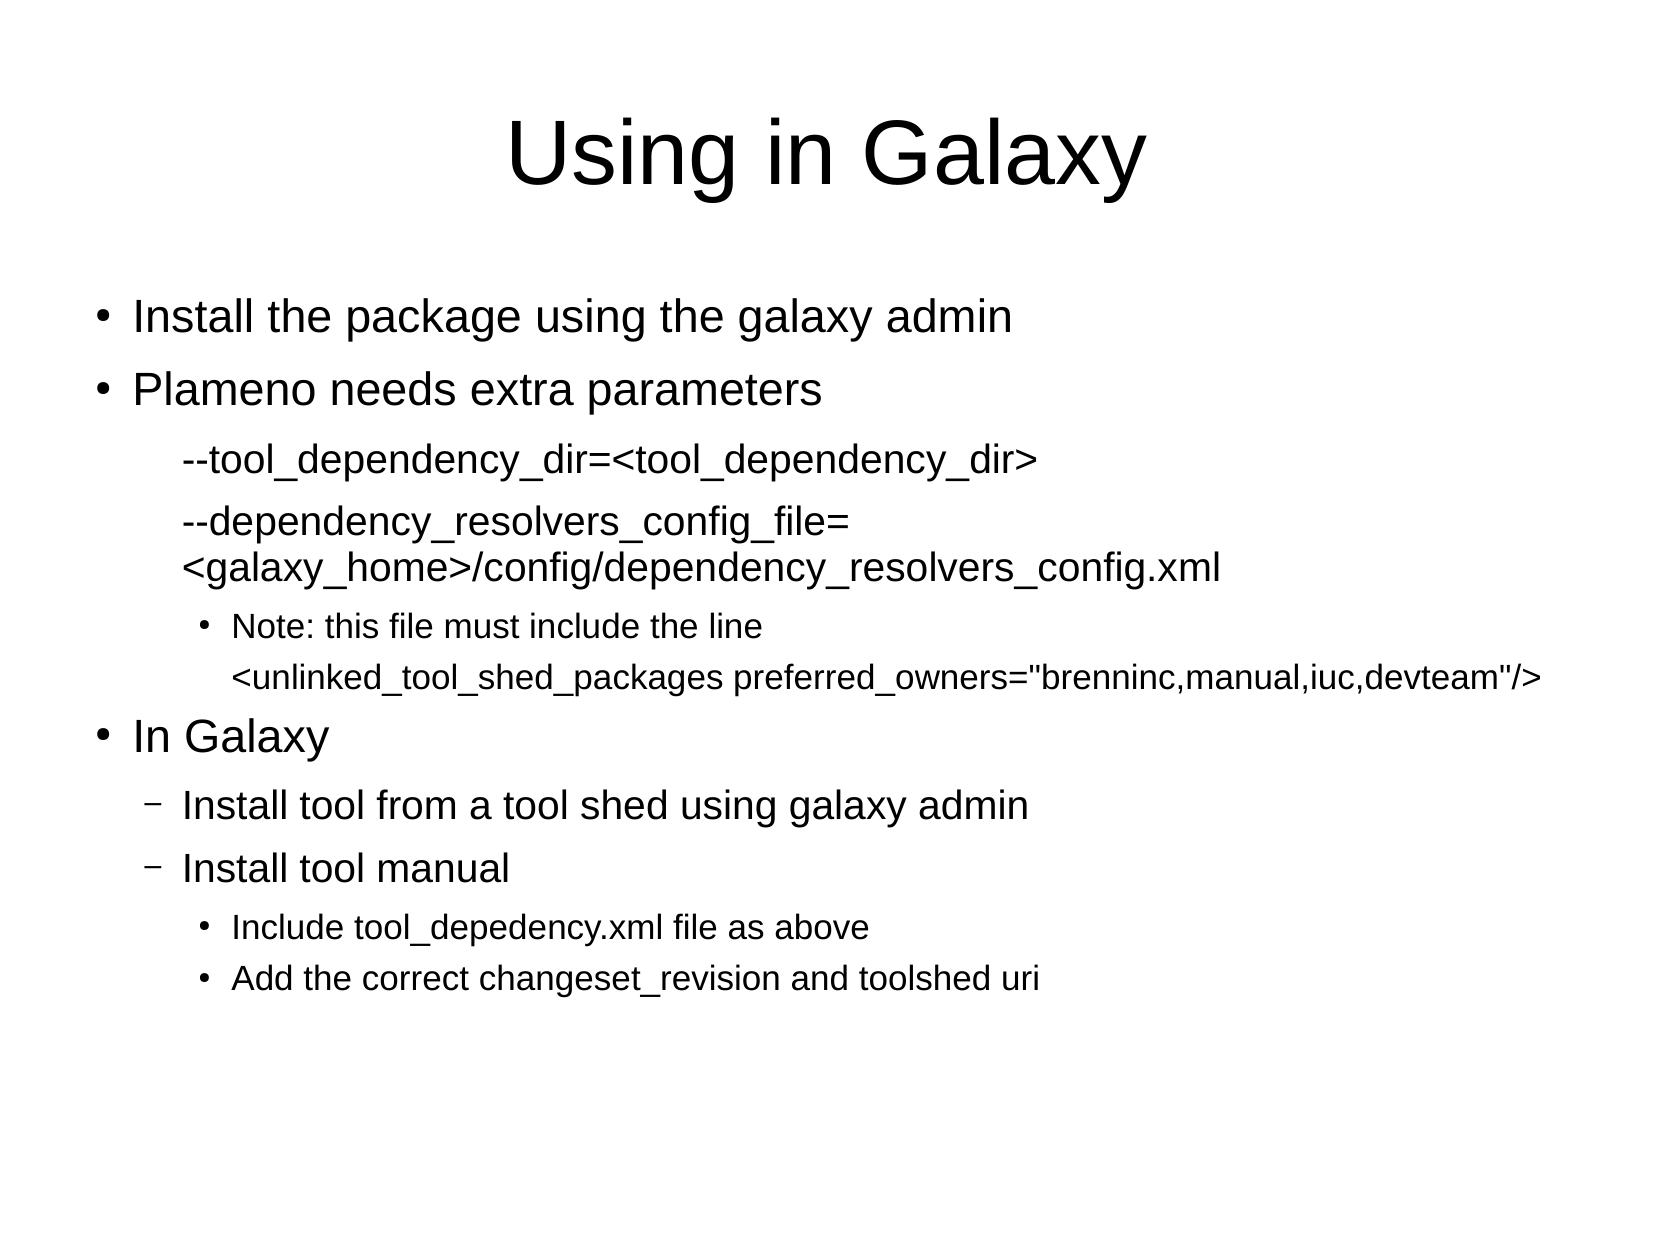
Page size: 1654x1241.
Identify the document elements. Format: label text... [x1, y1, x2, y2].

list Install the package using the galaxy admin Plameno needs extra parameters --tool_dependency_dir=<tool_dependency_dir> --dependency_resolvers_config_file= <galaxy_home>/config/dependency_resolvers_config.xml Note: this file must include the line <unlinked_tool_shed_packages preferred_owners="brenninc,manual,iuc,devteam"/> In Galaxy Install tool from a tool shed using galaxy admin Install tool manual Include tool_depedency.xml file as above Add the correct changeset_revision and toolshed uri [82, 290, 1571, 1010]
title Using in Galaxy [82, 49, 1571, 257]
